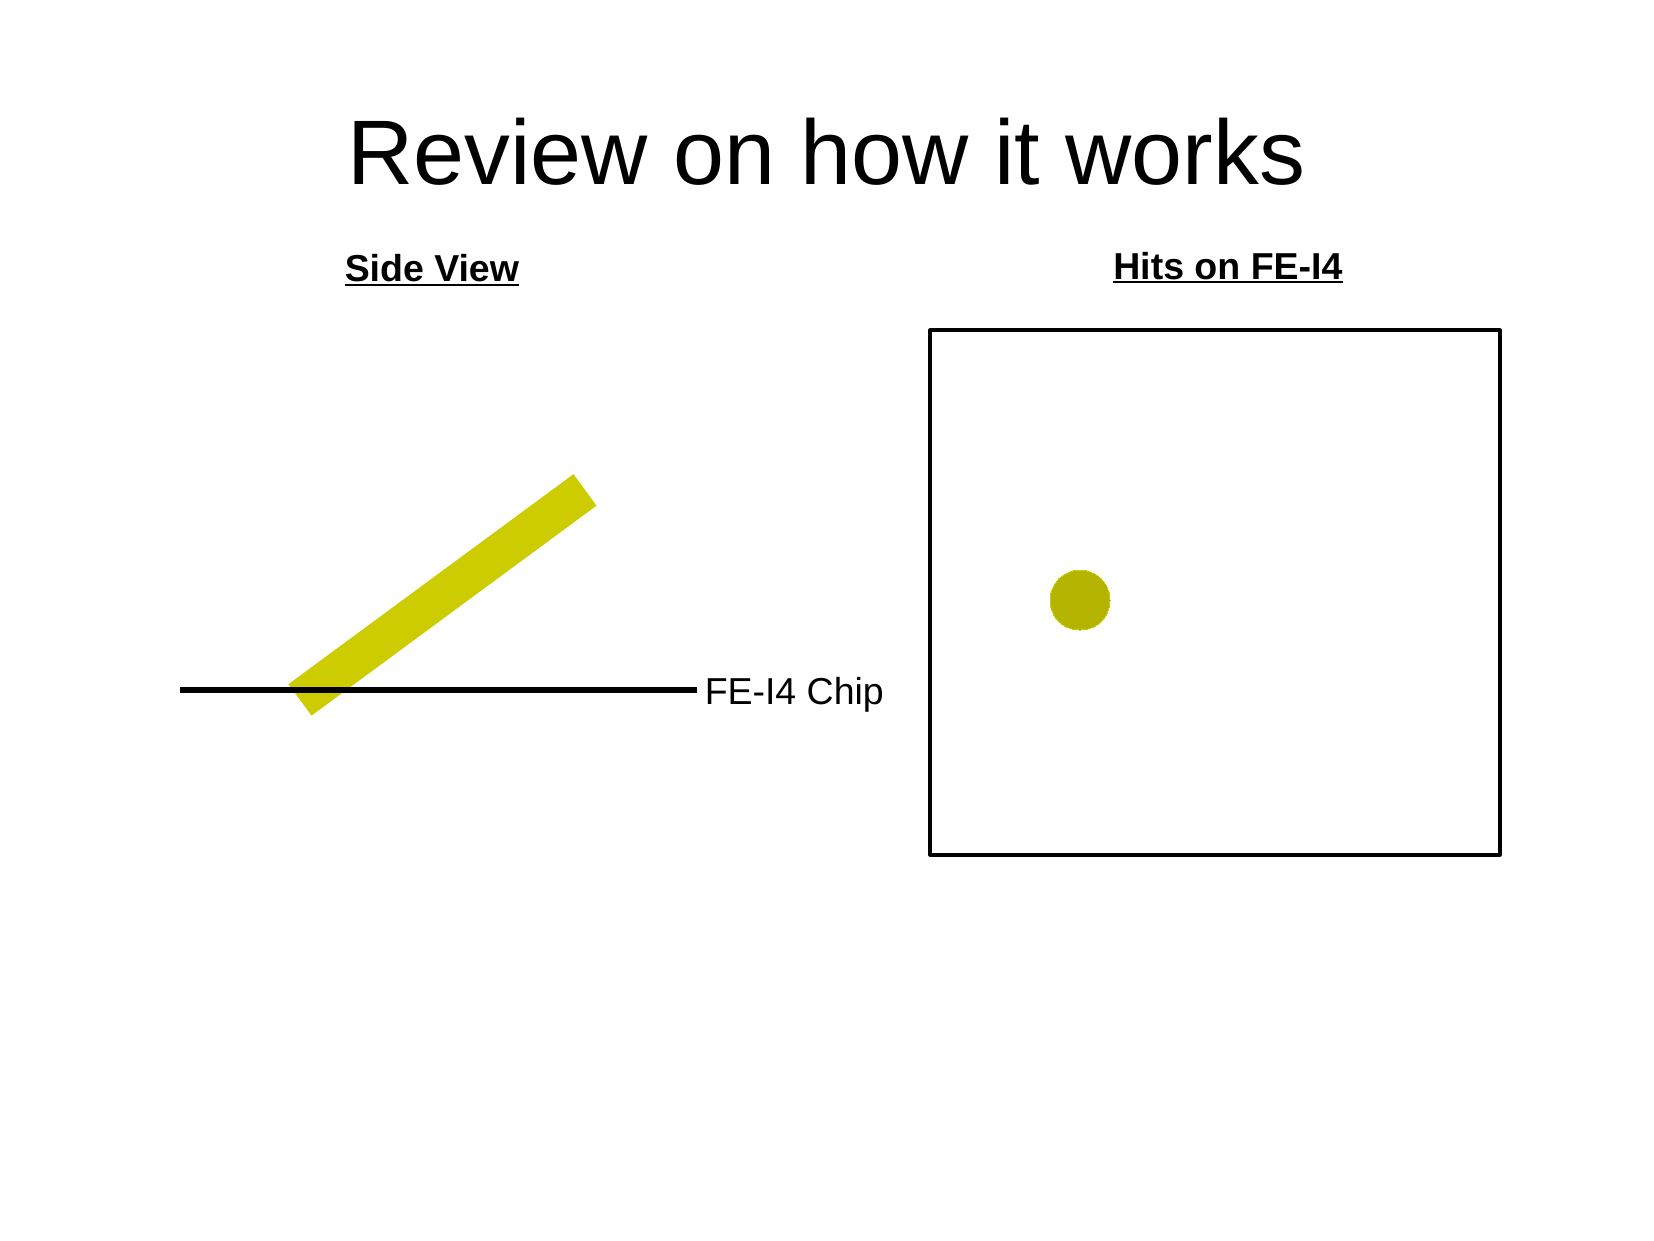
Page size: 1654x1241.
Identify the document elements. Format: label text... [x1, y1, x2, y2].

text_box Hits on FE-I4 [1098, 237, 1358, 295]
title Review on how it works [82, 49, 1571, 257]
text_box Side View [330, 240, 535, 297]
text_box FE-I4 Chip [690, 663, 899, 721]
text_box [930, 330, 1501, 856]
